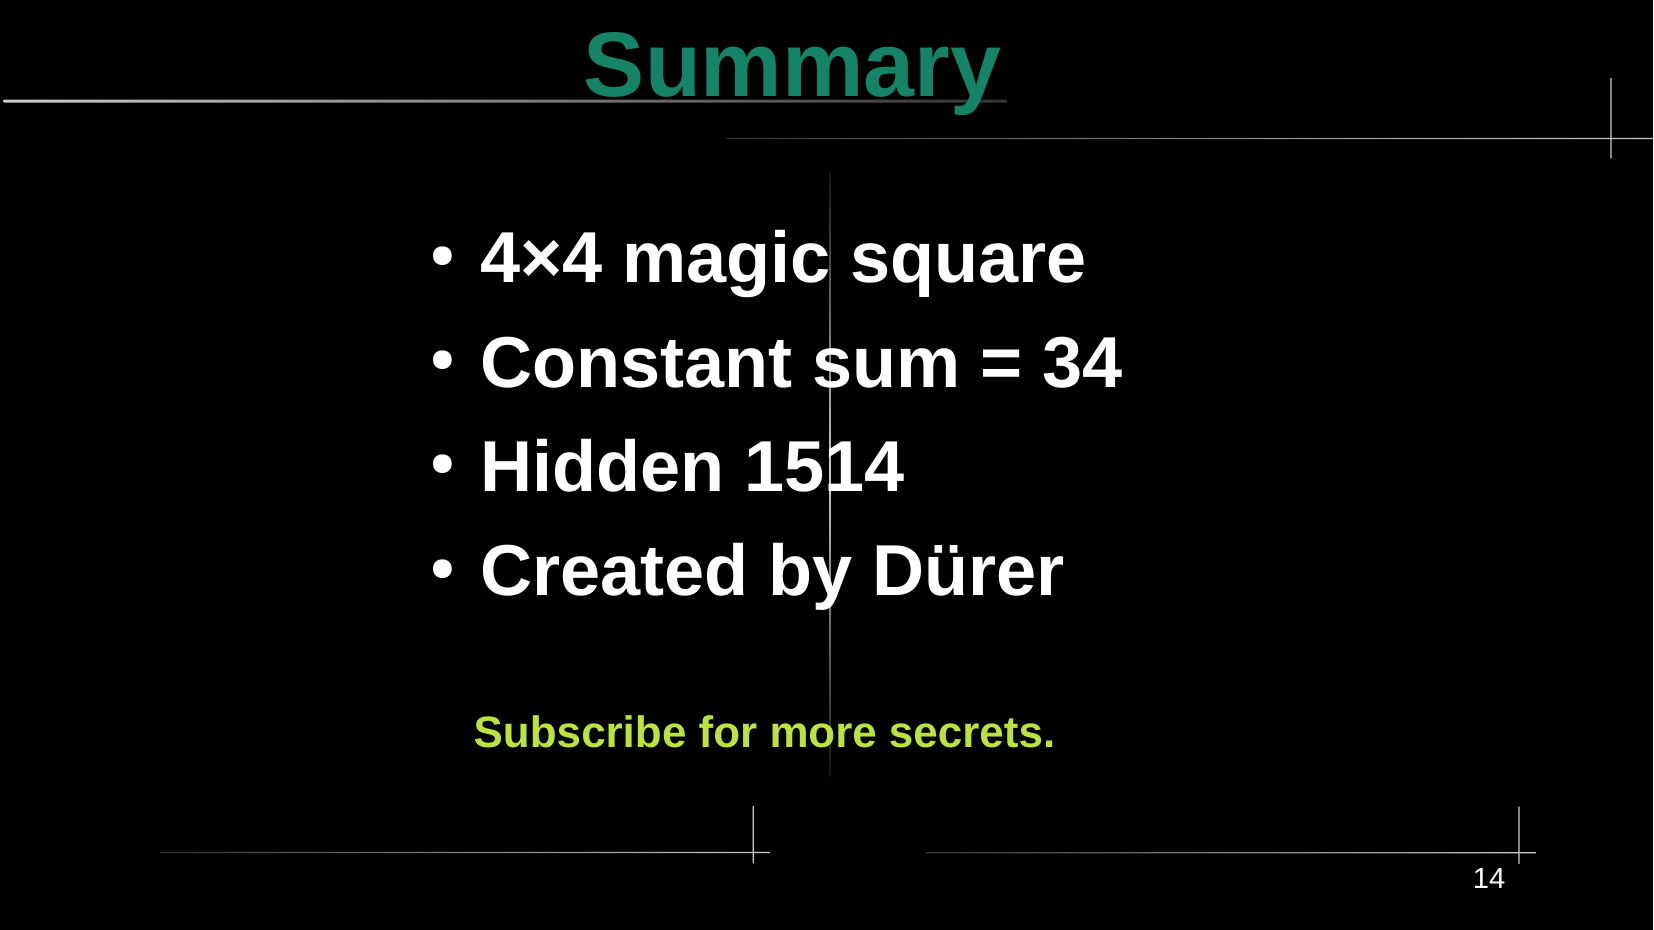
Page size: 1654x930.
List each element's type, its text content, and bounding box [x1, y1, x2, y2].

title Summary [23, 11, 1588, 119]
list 4×4 magic square Constant sum = 34 Hidden 1514 Created by Dürer Subscribe for more secrets. [412, 217, 1276, 757]
